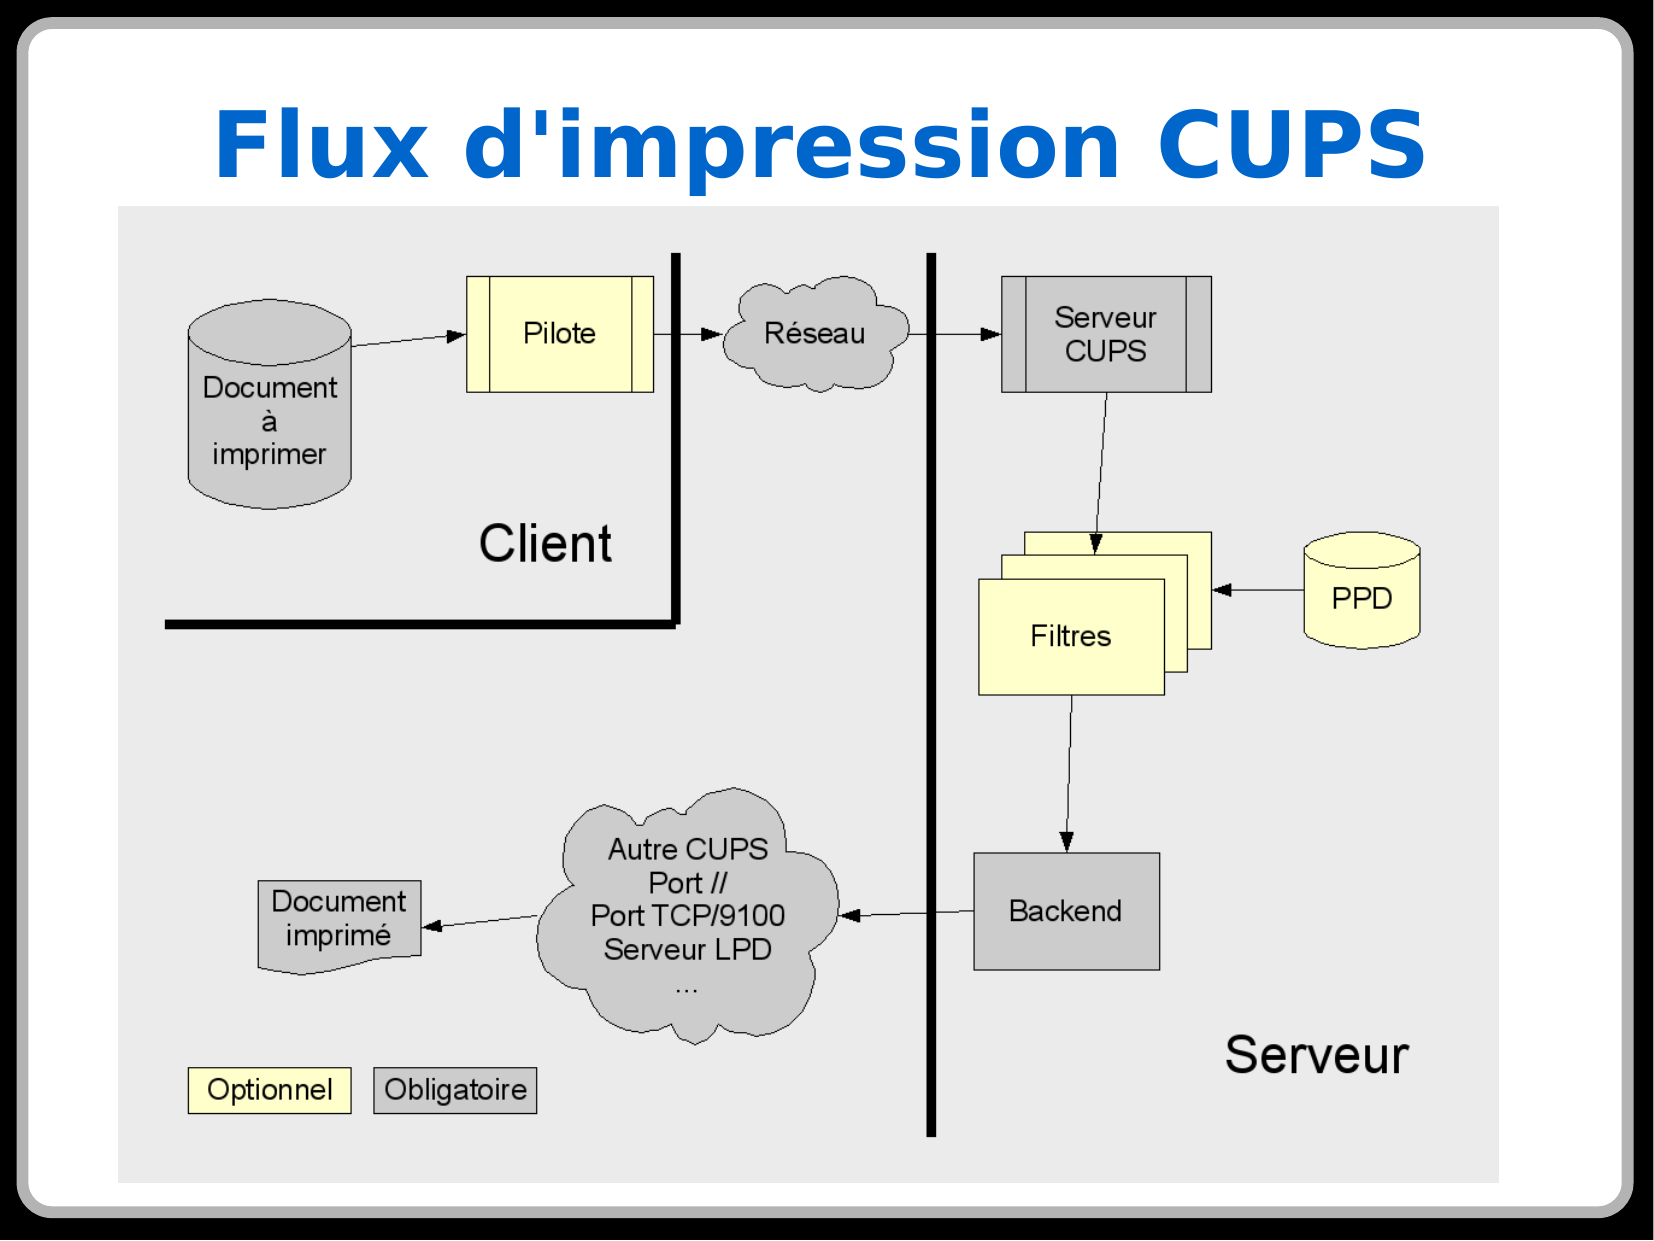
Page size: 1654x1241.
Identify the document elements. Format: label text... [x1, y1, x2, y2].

title Flux d'impression CUPS [67, 91, 1577, 199]
picture [118, 206, 1499, 1183]
